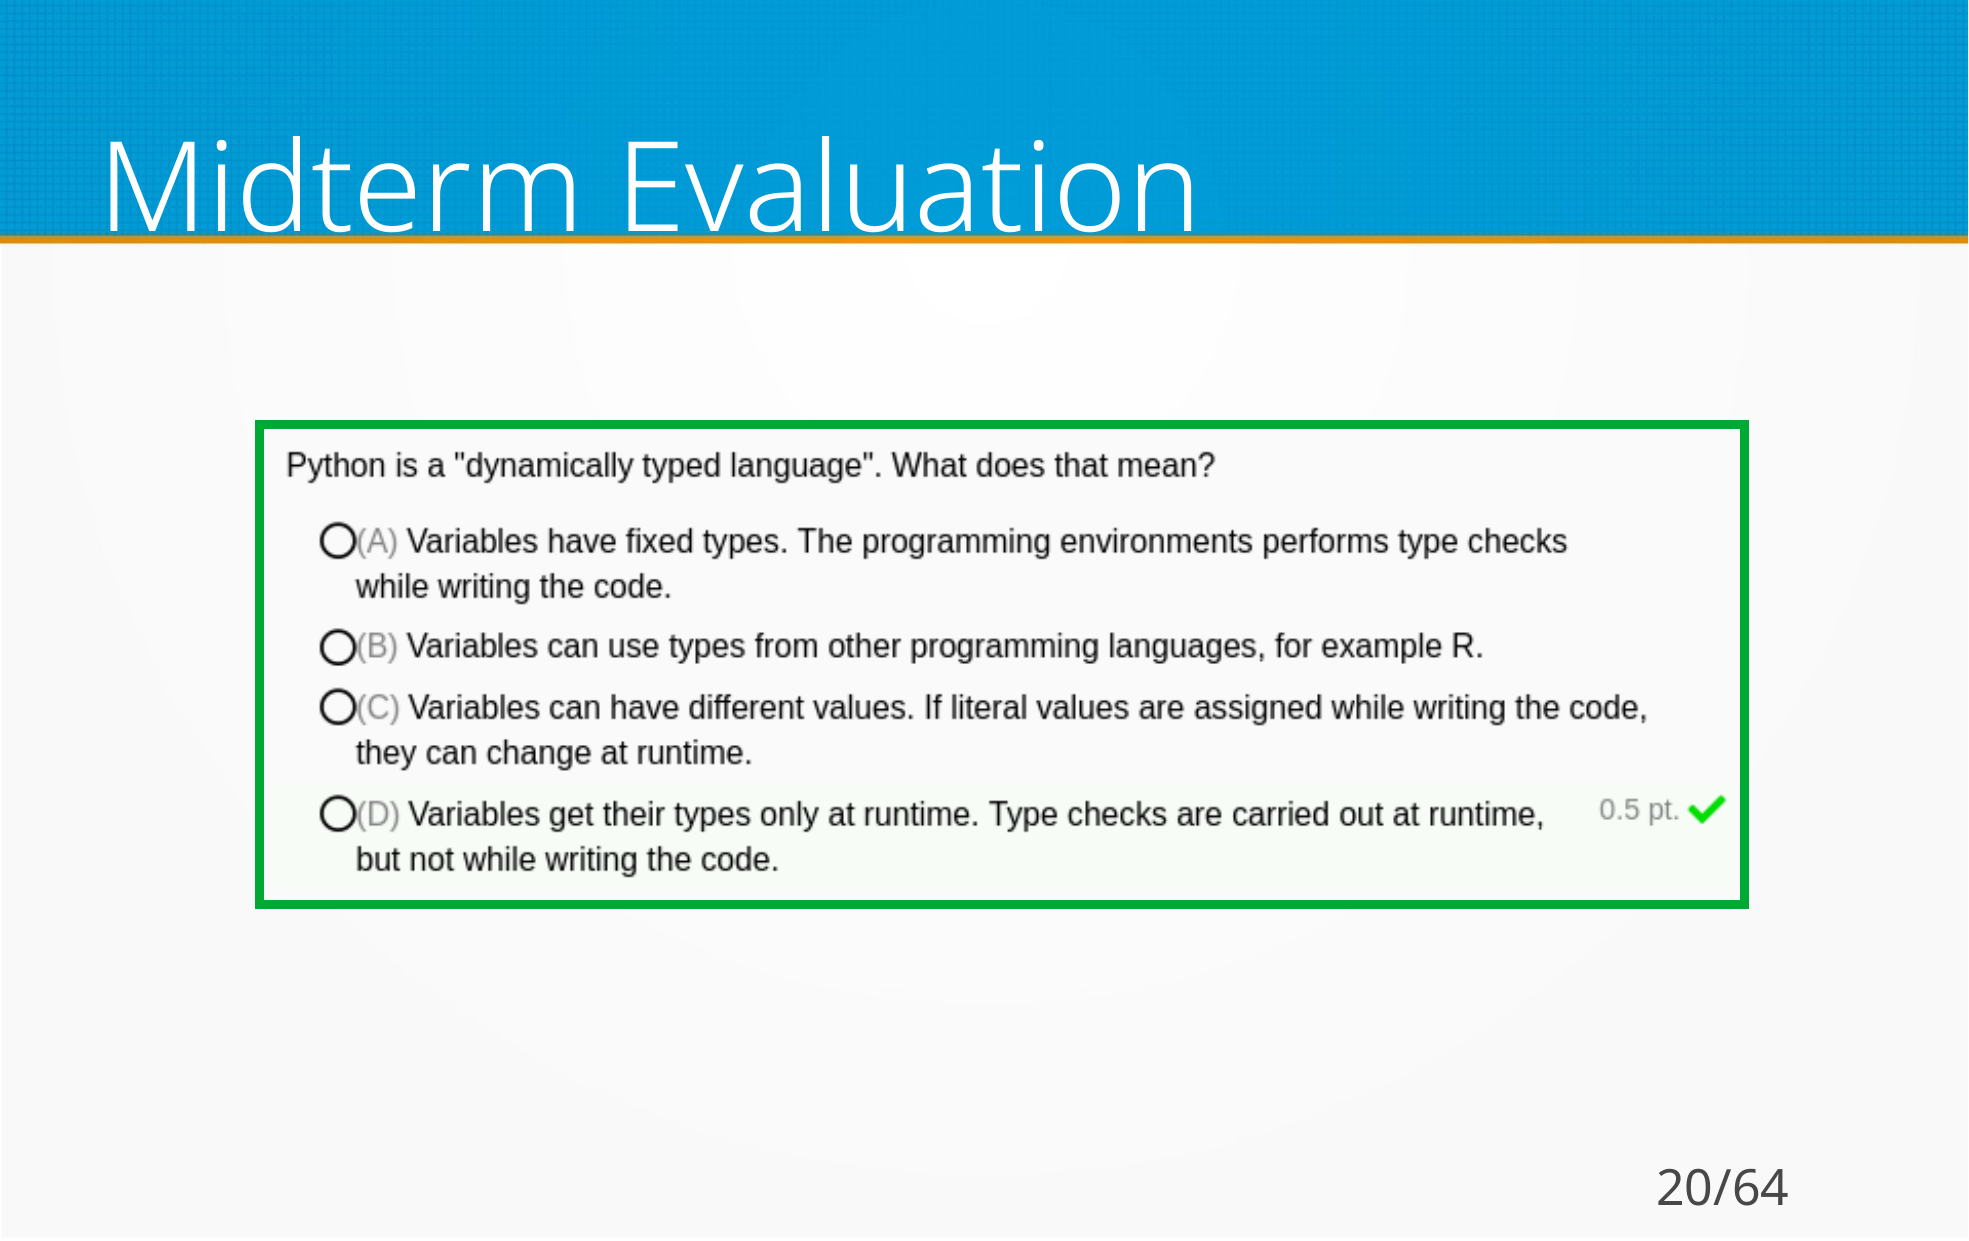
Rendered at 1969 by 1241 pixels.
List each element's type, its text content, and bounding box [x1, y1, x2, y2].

picture [0, 233, 1969, 1241]
title Midterm Evaluation [98, 49, 1870, 257]
